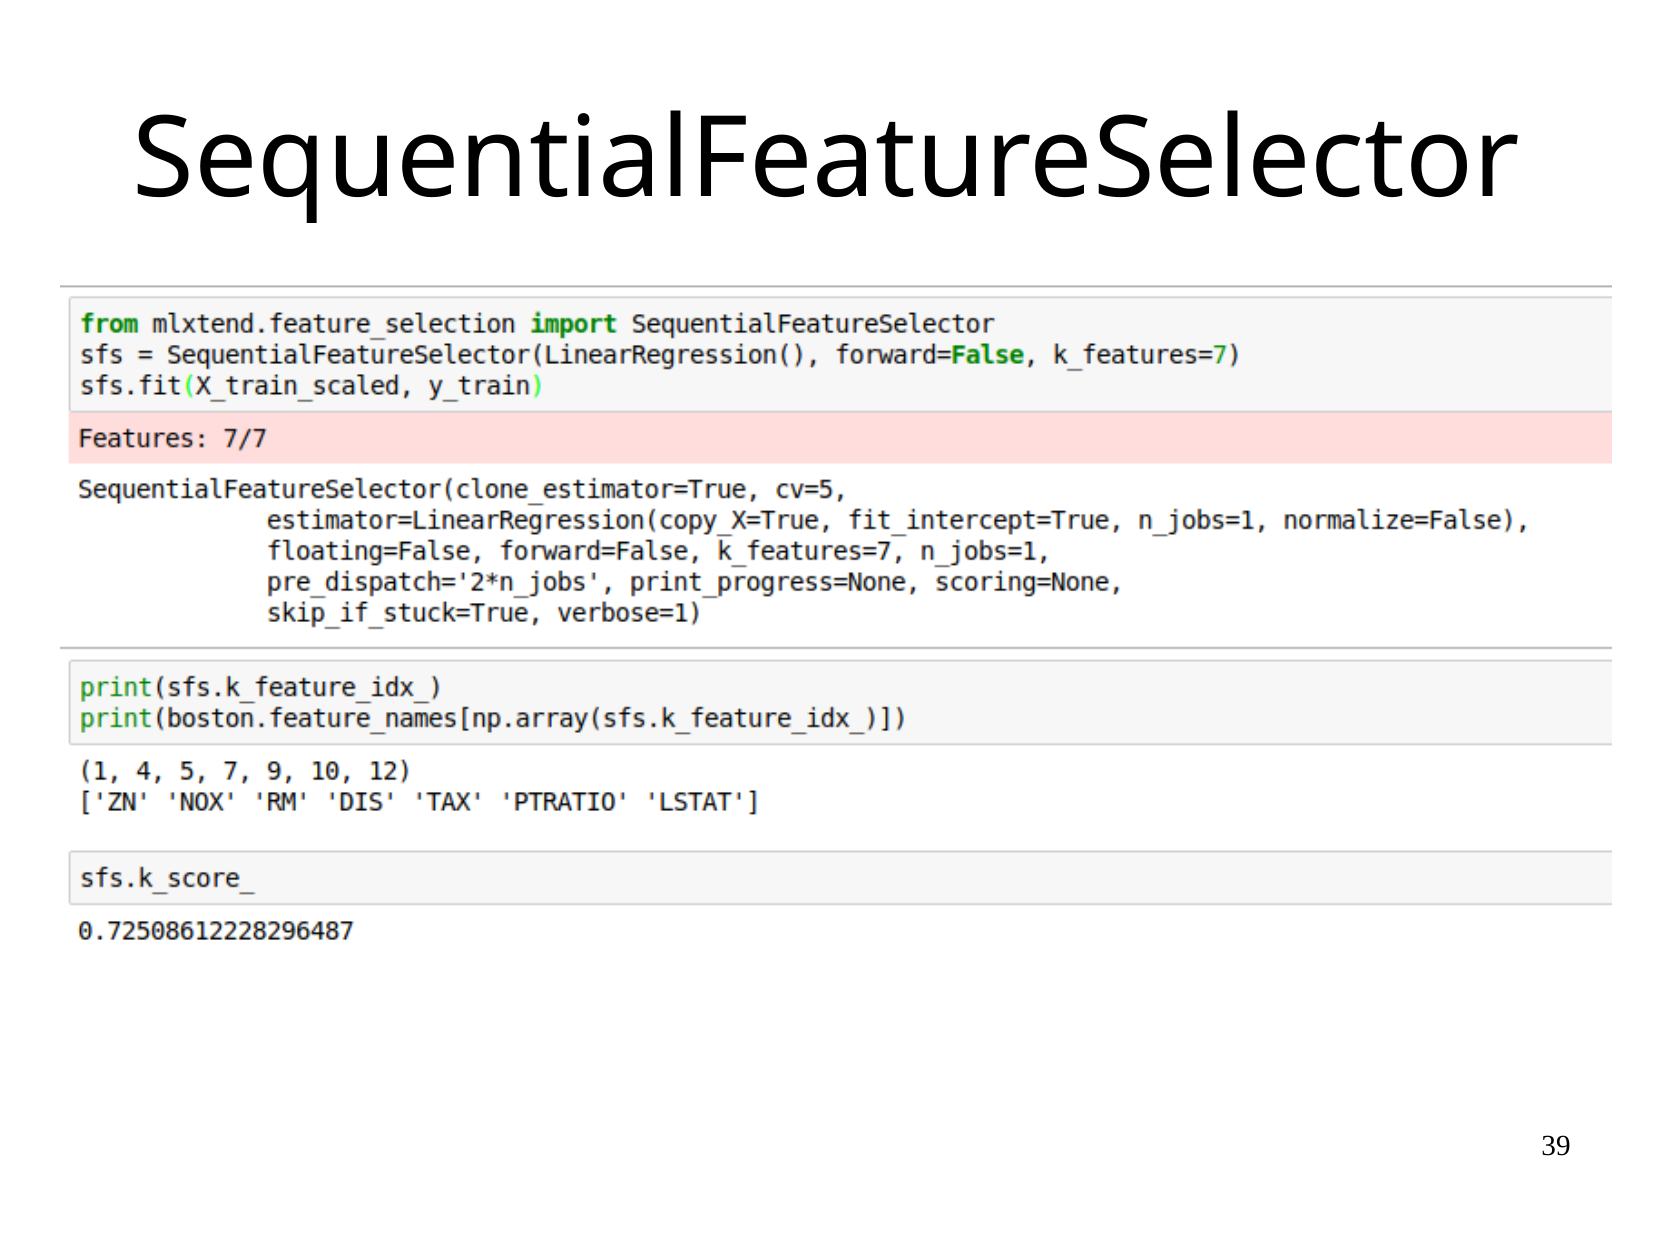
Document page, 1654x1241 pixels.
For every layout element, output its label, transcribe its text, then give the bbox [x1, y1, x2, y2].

picture [60, 284, 1612, 961]
title SequentialFeatureSelector [82, 49, 1571, 257]
